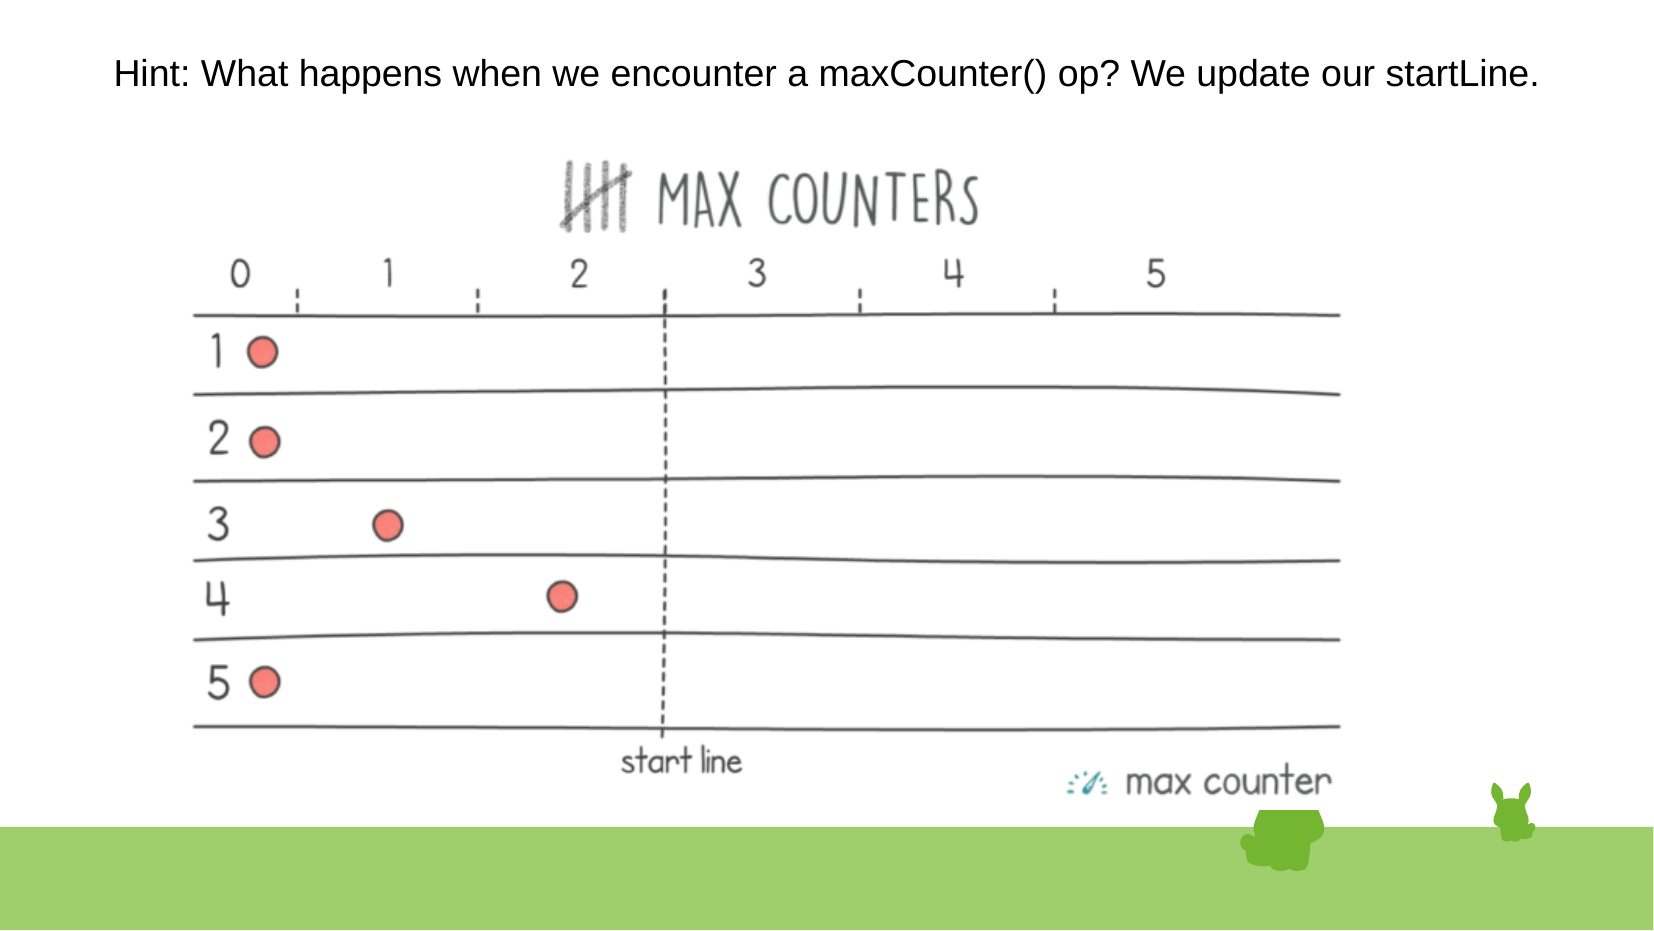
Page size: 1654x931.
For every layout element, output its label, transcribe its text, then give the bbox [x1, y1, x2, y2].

picture [171, 136, 1409, 810]
title Hint: What happens when we encounter a maxCounter() op? We update our startLine. [88, 0, 1565, 148]
